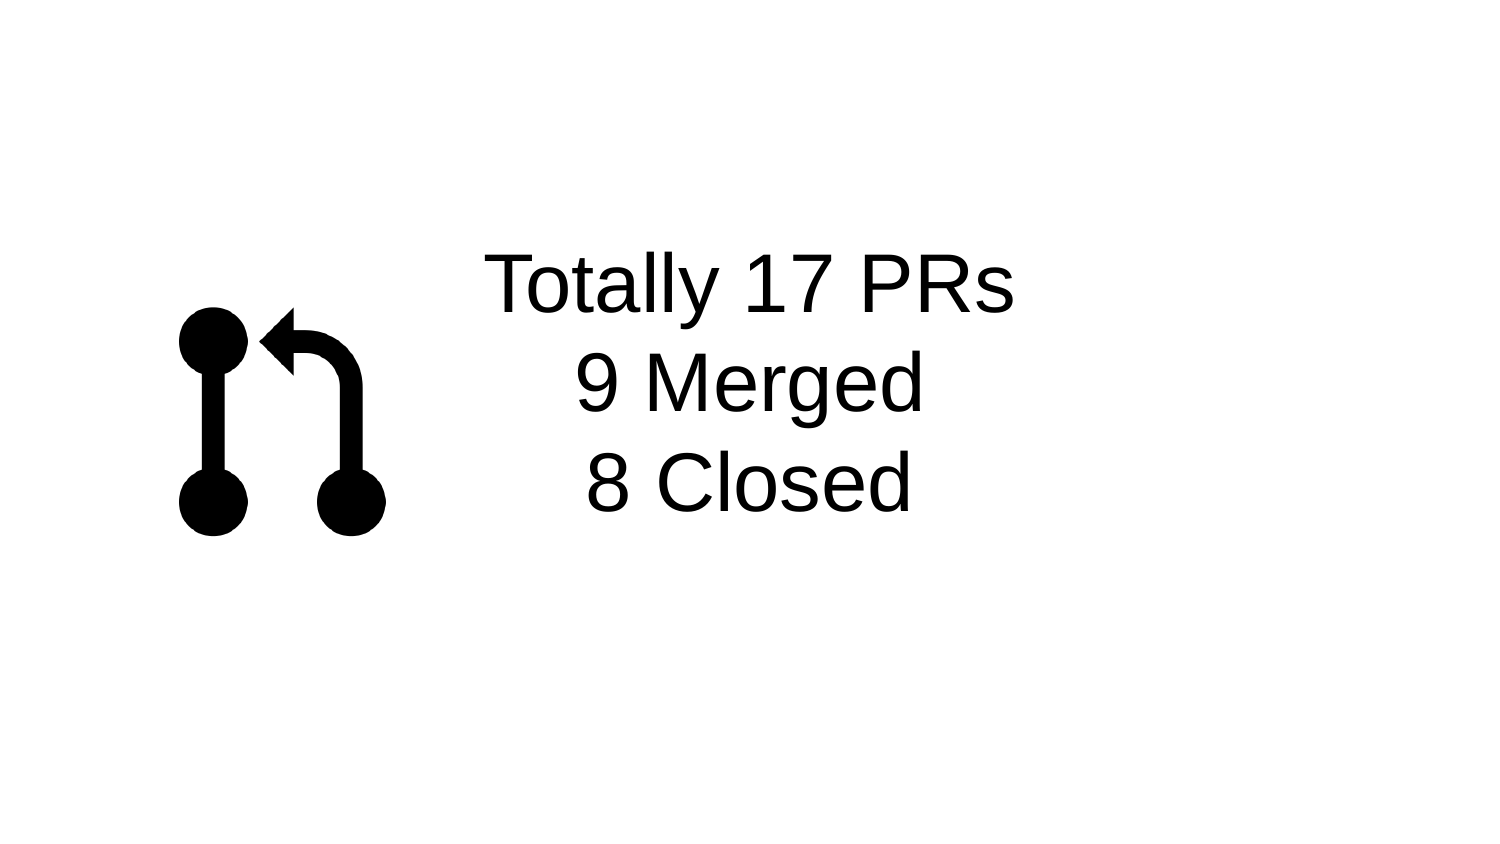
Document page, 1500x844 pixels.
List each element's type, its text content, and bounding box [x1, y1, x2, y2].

picture [144, 284, 420, 560]
text_box Totally 17 PRs 9 Merged 8 Closed [324, 213, 1176, 631]
